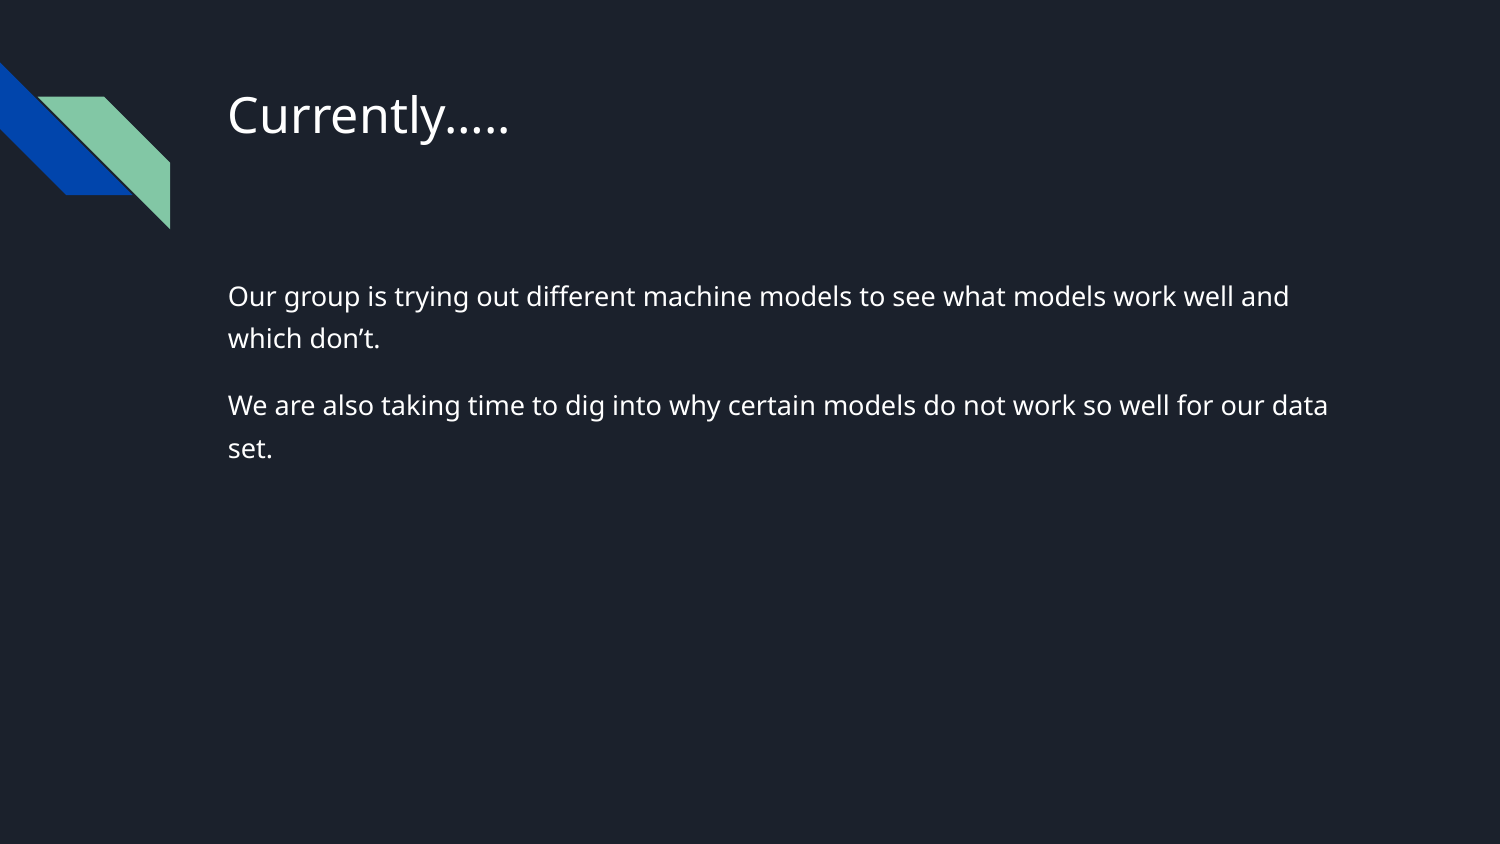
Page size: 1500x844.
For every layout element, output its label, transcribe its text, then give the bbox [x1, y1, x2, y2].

list Our group is trying out different machine models to see what models work well and which don’t. We are also taking time to dig into why certain models do not work so well for our data set. [212, 257, 1368, 735]
title Currently….. [212, 64, 1368, 215]
